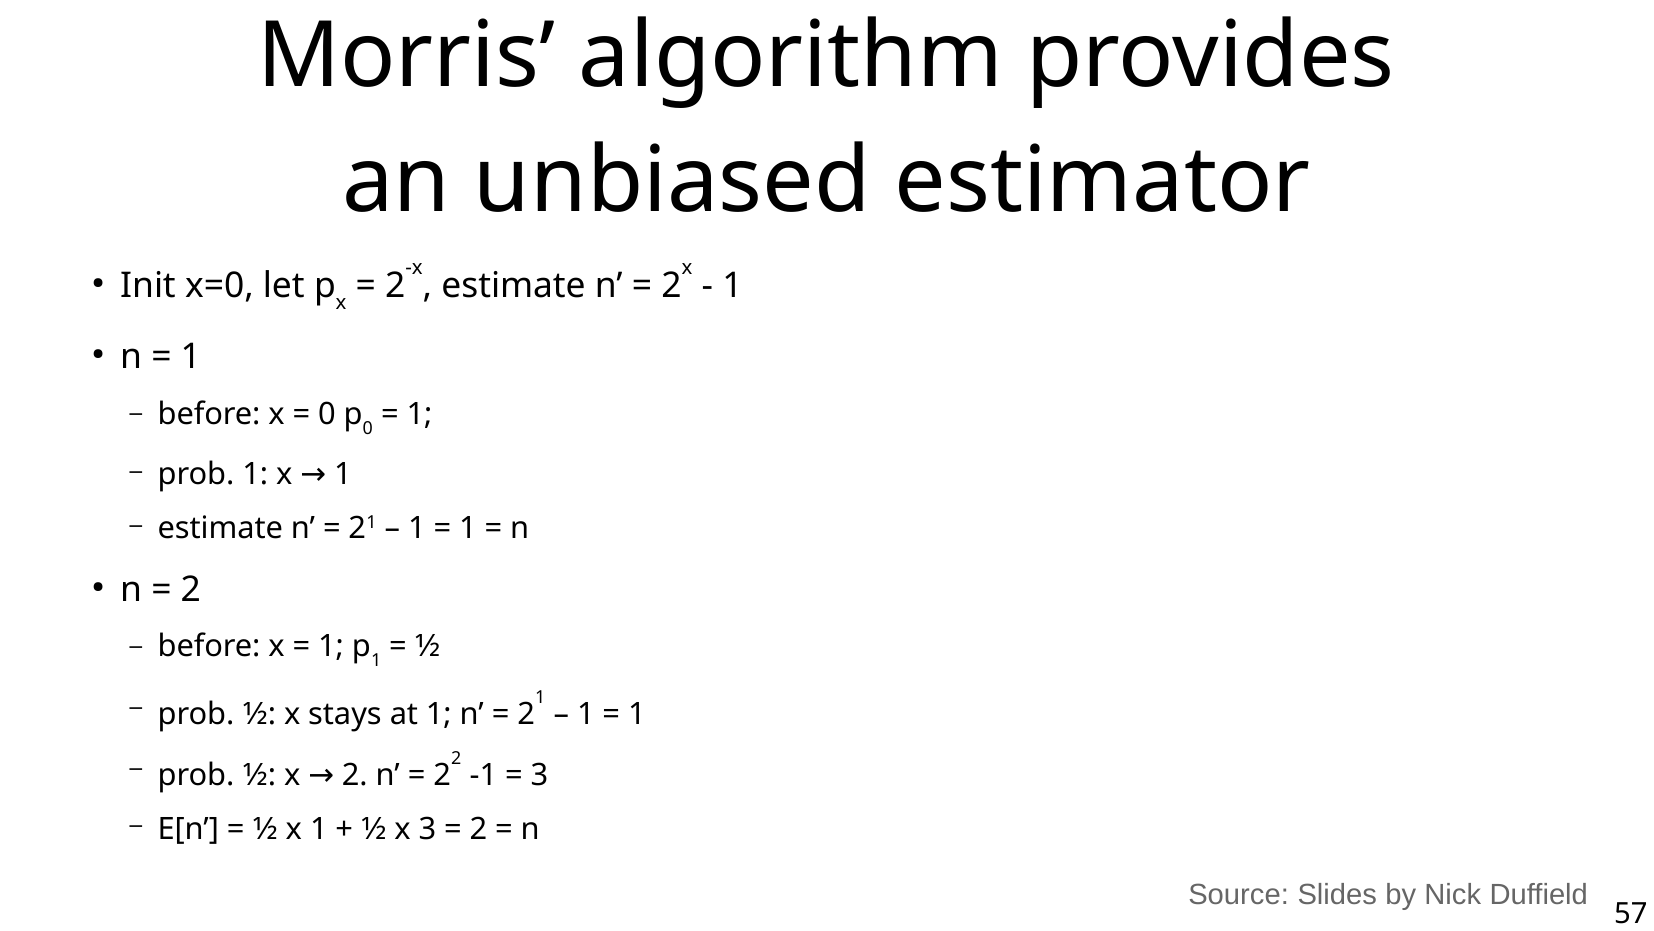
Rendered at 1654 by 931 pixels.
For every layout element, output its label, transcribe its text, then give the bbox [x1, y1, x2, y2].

text_box Source: Slides by Nick Duffield [940, 870, 1604, 919]
list Init x=0, let px = 2-x, estimate n’ = 2x - 1 n = 1 before: x = 0 p0 = 1; prob. 1: x → 1 estimate n’ = 21 – 1 = 1 = n n = 2 before: x = 1; p1 = 1⁄2 prob. 1⁄2: x stays at 1; n’ = 21 – 1 = 1 prob. 1⁄2: x → 2. n’ = 22 -1 = 3 E[n’] = 1⁄2 x 1 + 1⁄2 x 3 = 2 = n [82, 253, 1571, 860]
title Morris’ algorithm provides an unbiased estimator [82, 1, 1571, 226]
